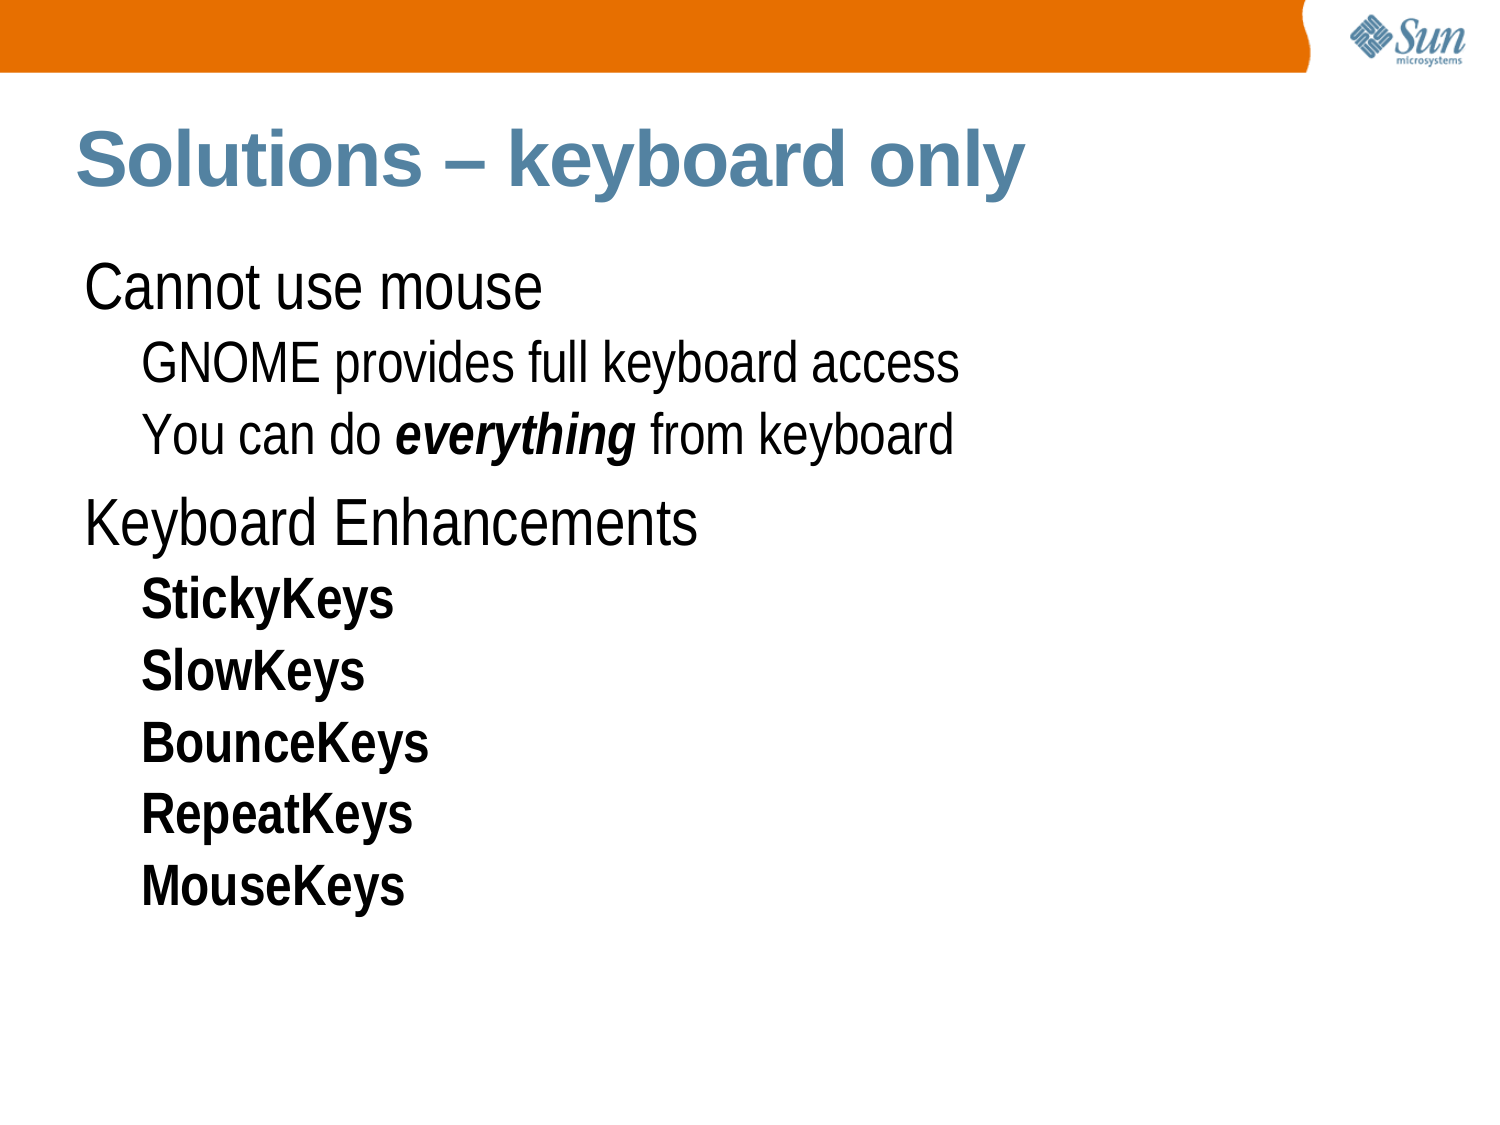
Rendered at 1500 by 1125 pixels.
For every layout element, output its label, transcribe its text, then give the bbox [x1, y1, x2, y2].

picture [0, 0, 1500, 75]
title Solutions – keyboard only [75, 122, 1438, 228]
list Cannot use mouse GNOME provides full keyboard access You can do everything from keyboard Keyboard Enhancements StickyKeys SlowKeys BounceKeys RepeatKeys MouseKeys [64, 257, 1463, 952]
